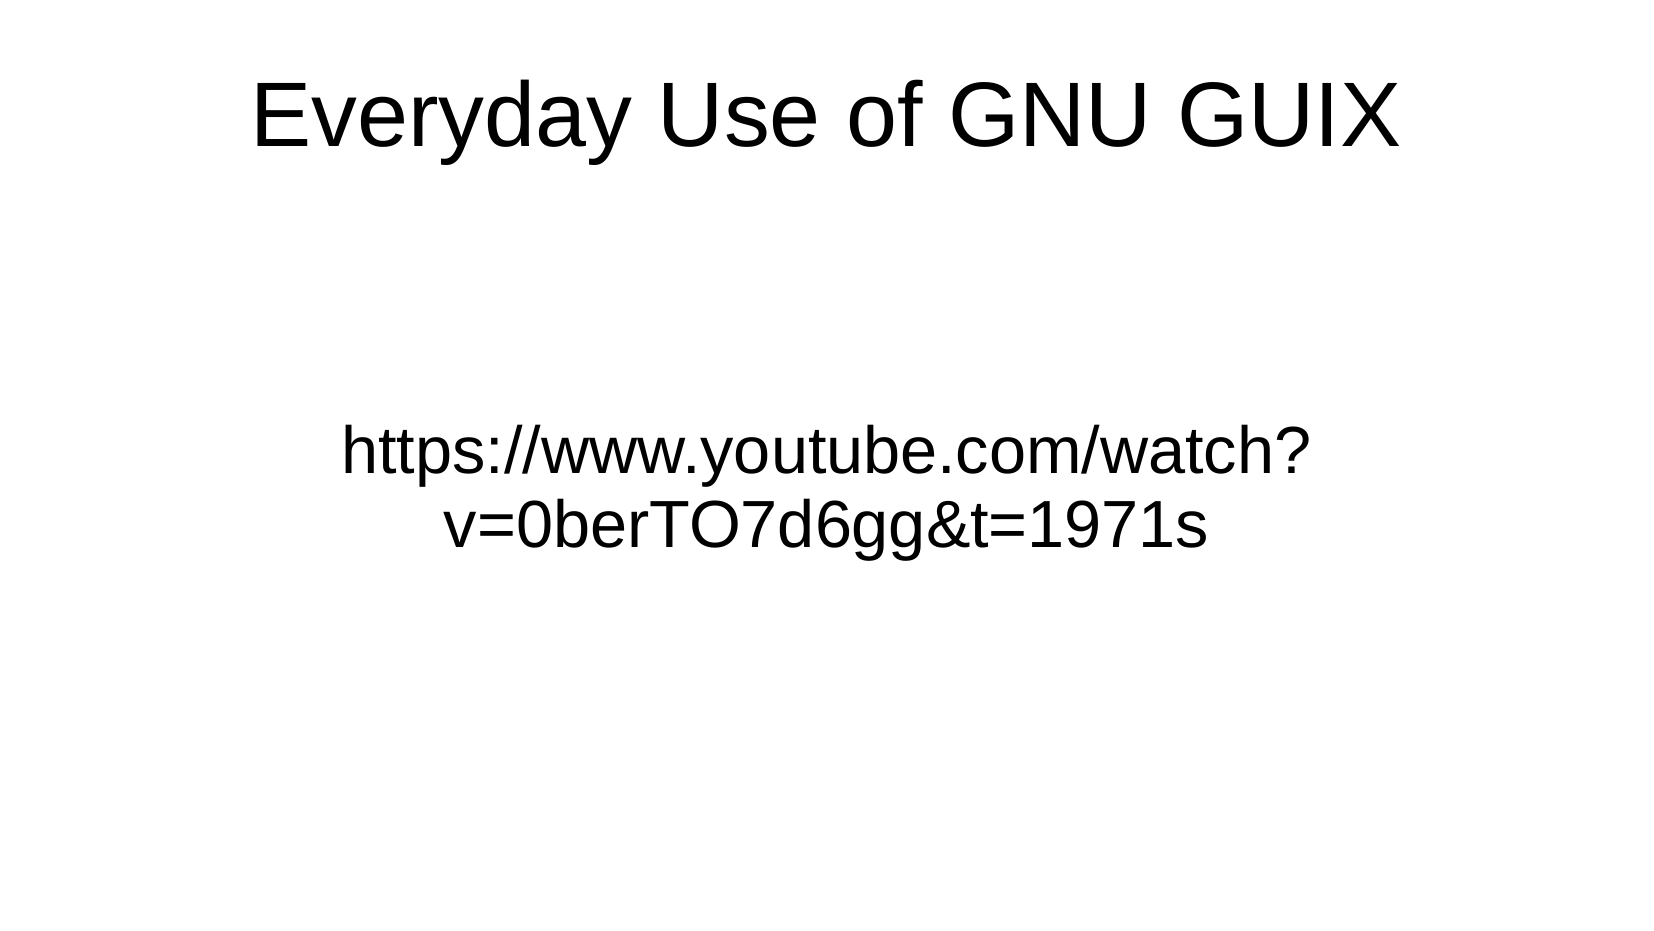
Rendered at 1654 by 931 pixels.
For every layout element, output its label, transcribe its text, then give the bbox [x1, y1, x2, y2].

title Everyday Use of GNU GUIX [82, 37, 1571, 193]
subtitle https://www.youtube.com/watch?v=0berTO7d6gg&t=1971s [82, 217, 1571, 758]
